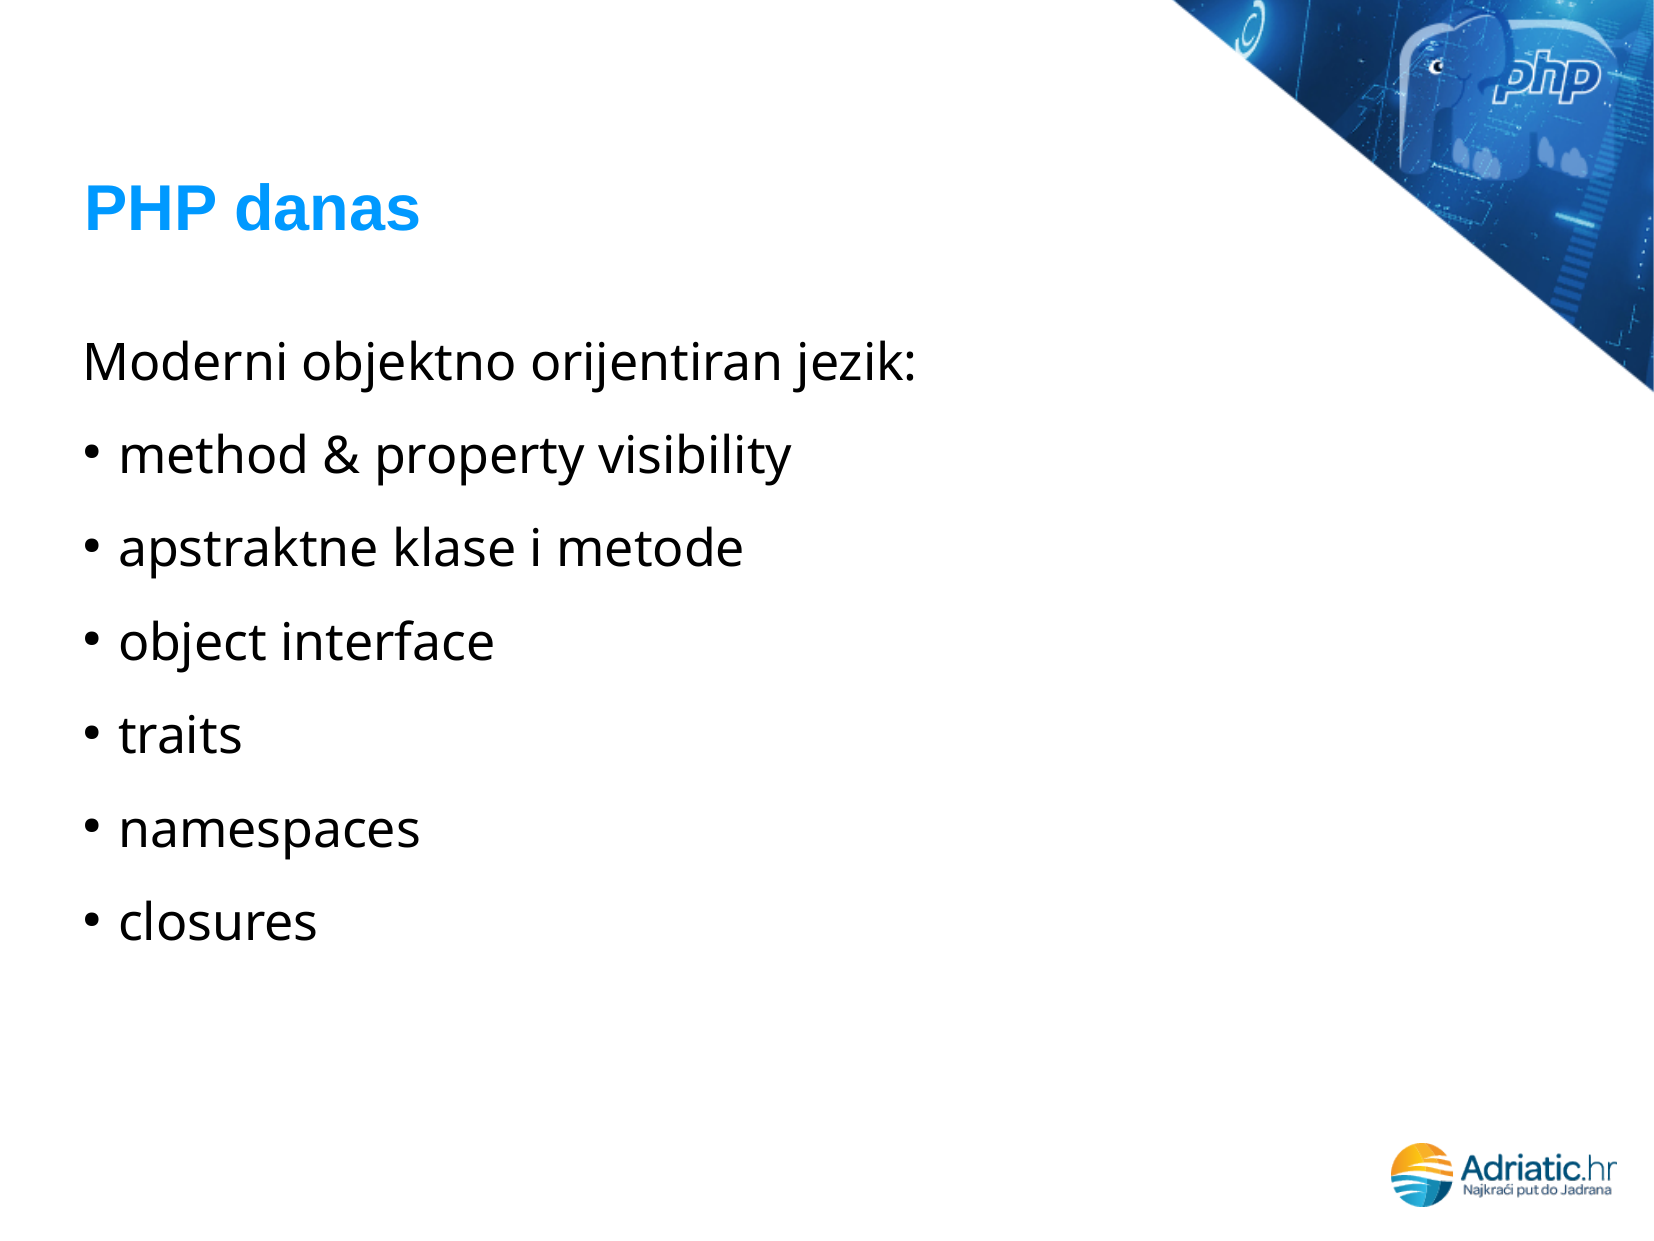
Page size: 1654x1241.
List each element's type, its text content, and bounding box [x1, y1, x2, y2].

title PHP danas [84, 150, 1270, 266]
picture [1171, 0, 1654, 486]
picture [1391, 1143, 1617, 1207]
list Moderni objektno orijentiran jezik: method & property visibility apstraktne klase i metode object interface traits namespaces closures [82, 324, 1571, 1130]
